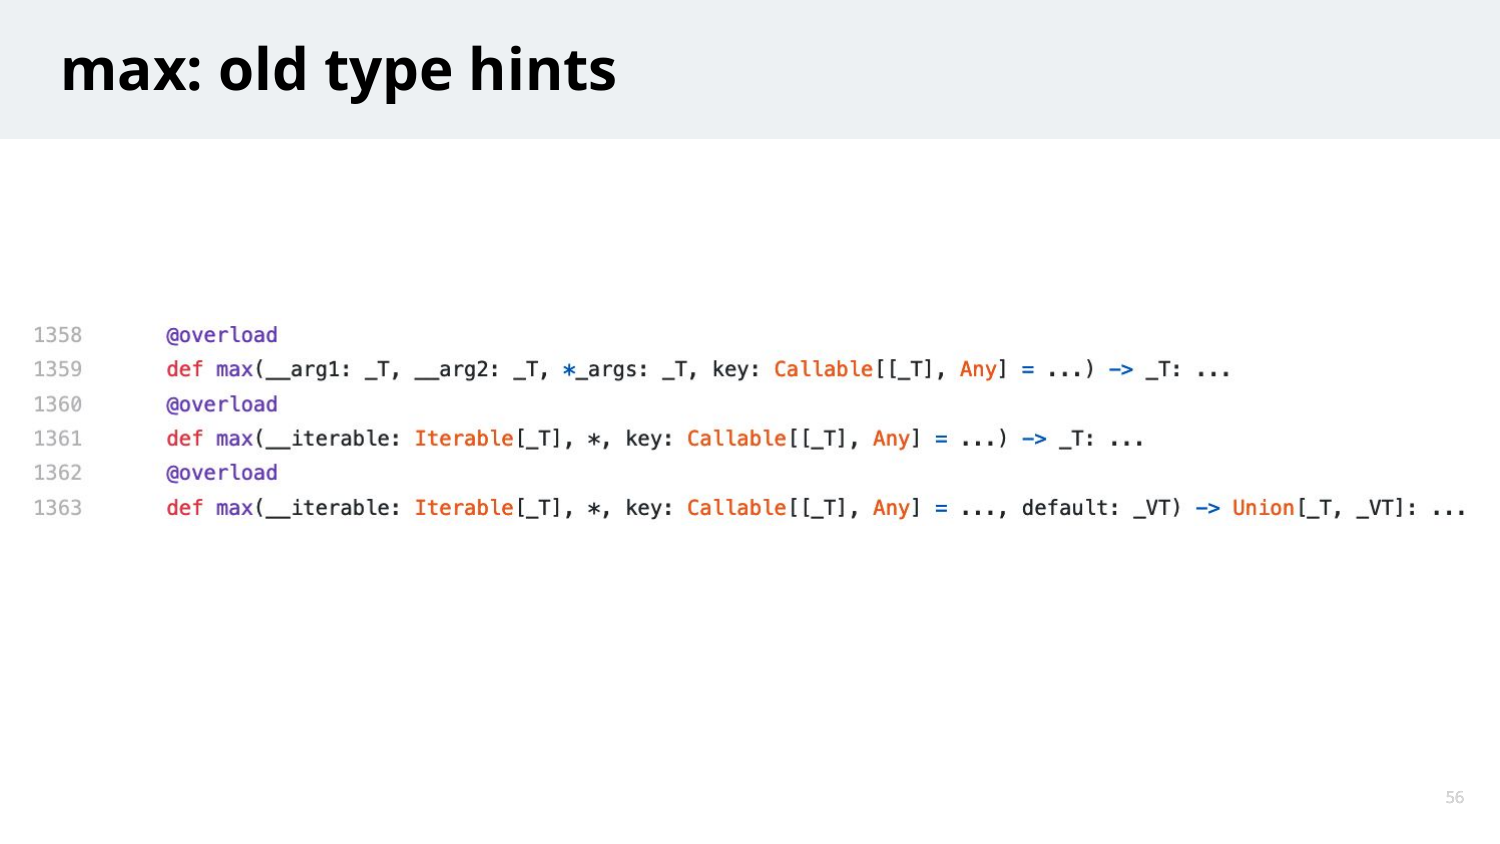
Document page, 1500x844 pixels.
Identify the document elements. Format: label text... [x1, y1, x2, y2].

picture [24, 318, 1475, 526]
text_box [1, 1, 1499, 138]
text_box 56 [1445, 785, 1465, 809]
text_box max: old type hints [60, 28, 618, 108]
text_box [0, 139, 1500, 844]
